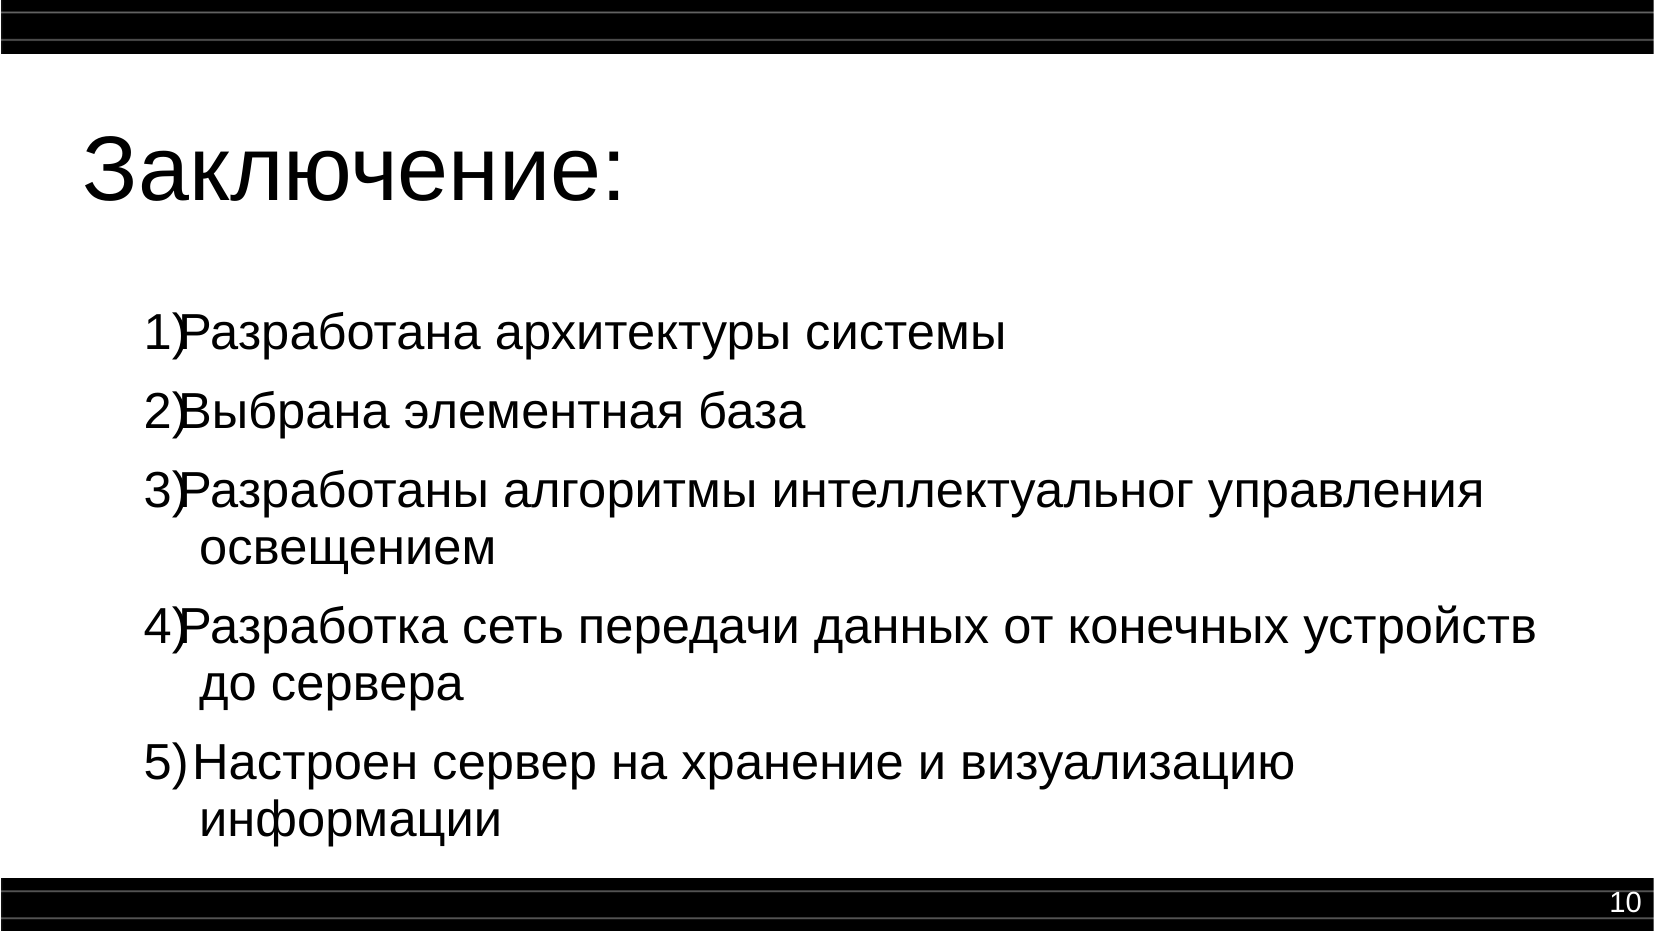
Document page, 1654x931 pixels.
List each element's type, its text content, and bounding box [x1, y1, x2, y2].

list Разработана архитектуры системы Выбрана элементная база Разработаны алгоритмы интеллектуальног управления освещением Разработка сеть передачи данных от конечных устройств до сервера Настроен сервер на хранение и визуализацию информации [59, 224, 1548, 851]
picture [1, 0, 1654, 54]
title Заключение: [82, 91, 1571, 247]
picture [1, 878, 1654, 931]
